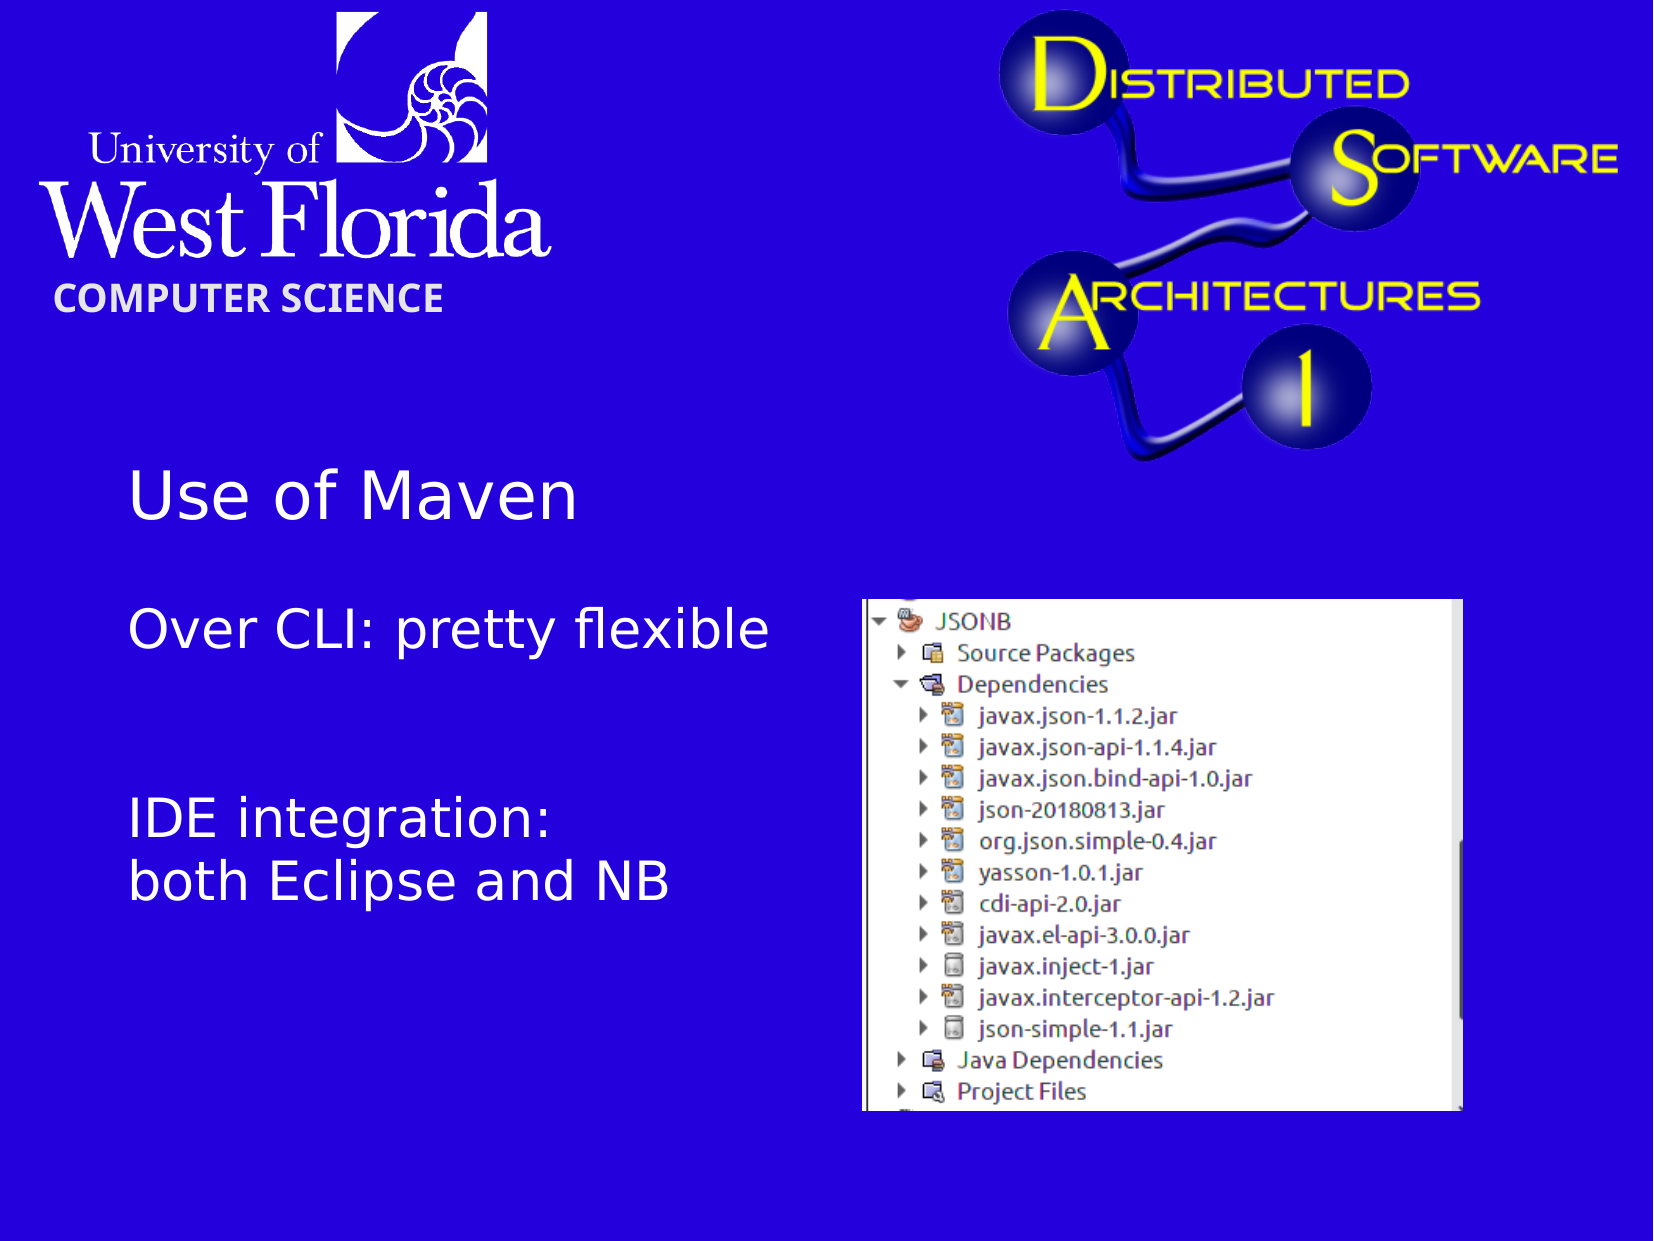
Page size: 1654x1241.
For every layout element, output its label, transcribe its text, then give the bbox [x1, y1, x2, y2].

text_box COMPUTER SCIENCE [37, 262, 563, 325]
text_box Use of Maven Over CLI: pretty flexible IDE integration: both Eclipse and NB [112, 450, 1426, 1104]
picture [910, 0, 1653, 506]
picture [37, 0, 559, 262]
picture [862, 599, 1463, 1111]
